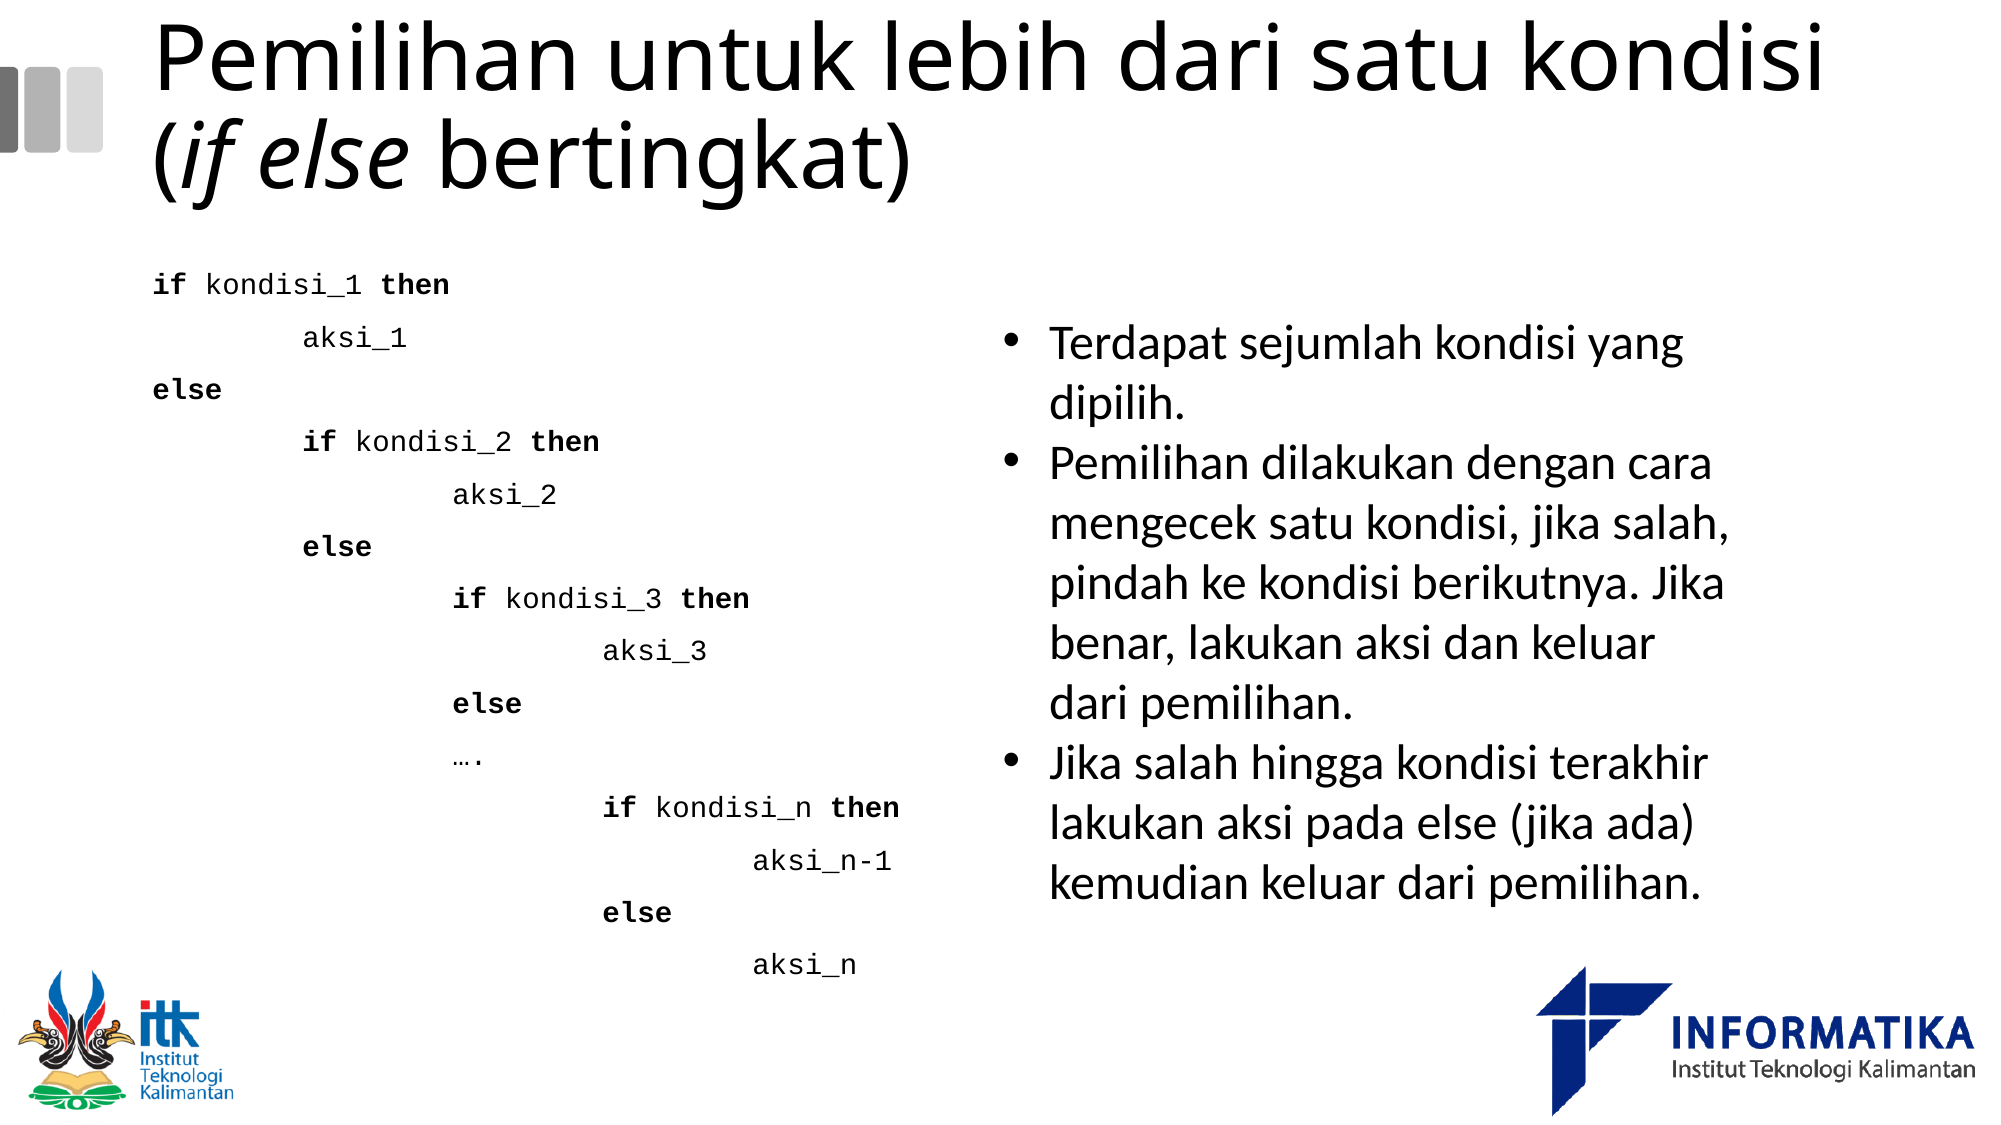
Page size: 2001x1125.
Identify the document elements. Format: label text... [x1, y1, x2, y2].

text_box Pemilihan untuk lebih dari satu kondisi (if else bertingkat) [137, 1, 1863, 219]
text_box if kondisi_1 then aksi_1 else if kondisi_2 then aksi_2 else if kondisi_3 then aksi_3 else …. if kondisi_n then aksi_n-1 else aksi_n [137, 262, 1863, 1125]
picture [1863, 965, 1976, 1118]
picture [0, 935, 137, 1125]
text_box Terdapat sejumlah kondisi yang dipilih. Pemilihan dilakukan dengan cara mengecek satu kondisi, jika salah, pindah ke kondisi berikutnya. Jika benar, lakukan aksi dan keluar dari pemilihan. Jika salah hingga kondisi terakhir lakukan aksi pada else (jika ada) kemudian keluar dari pemilihan. [987, 302, 1750, 917]
